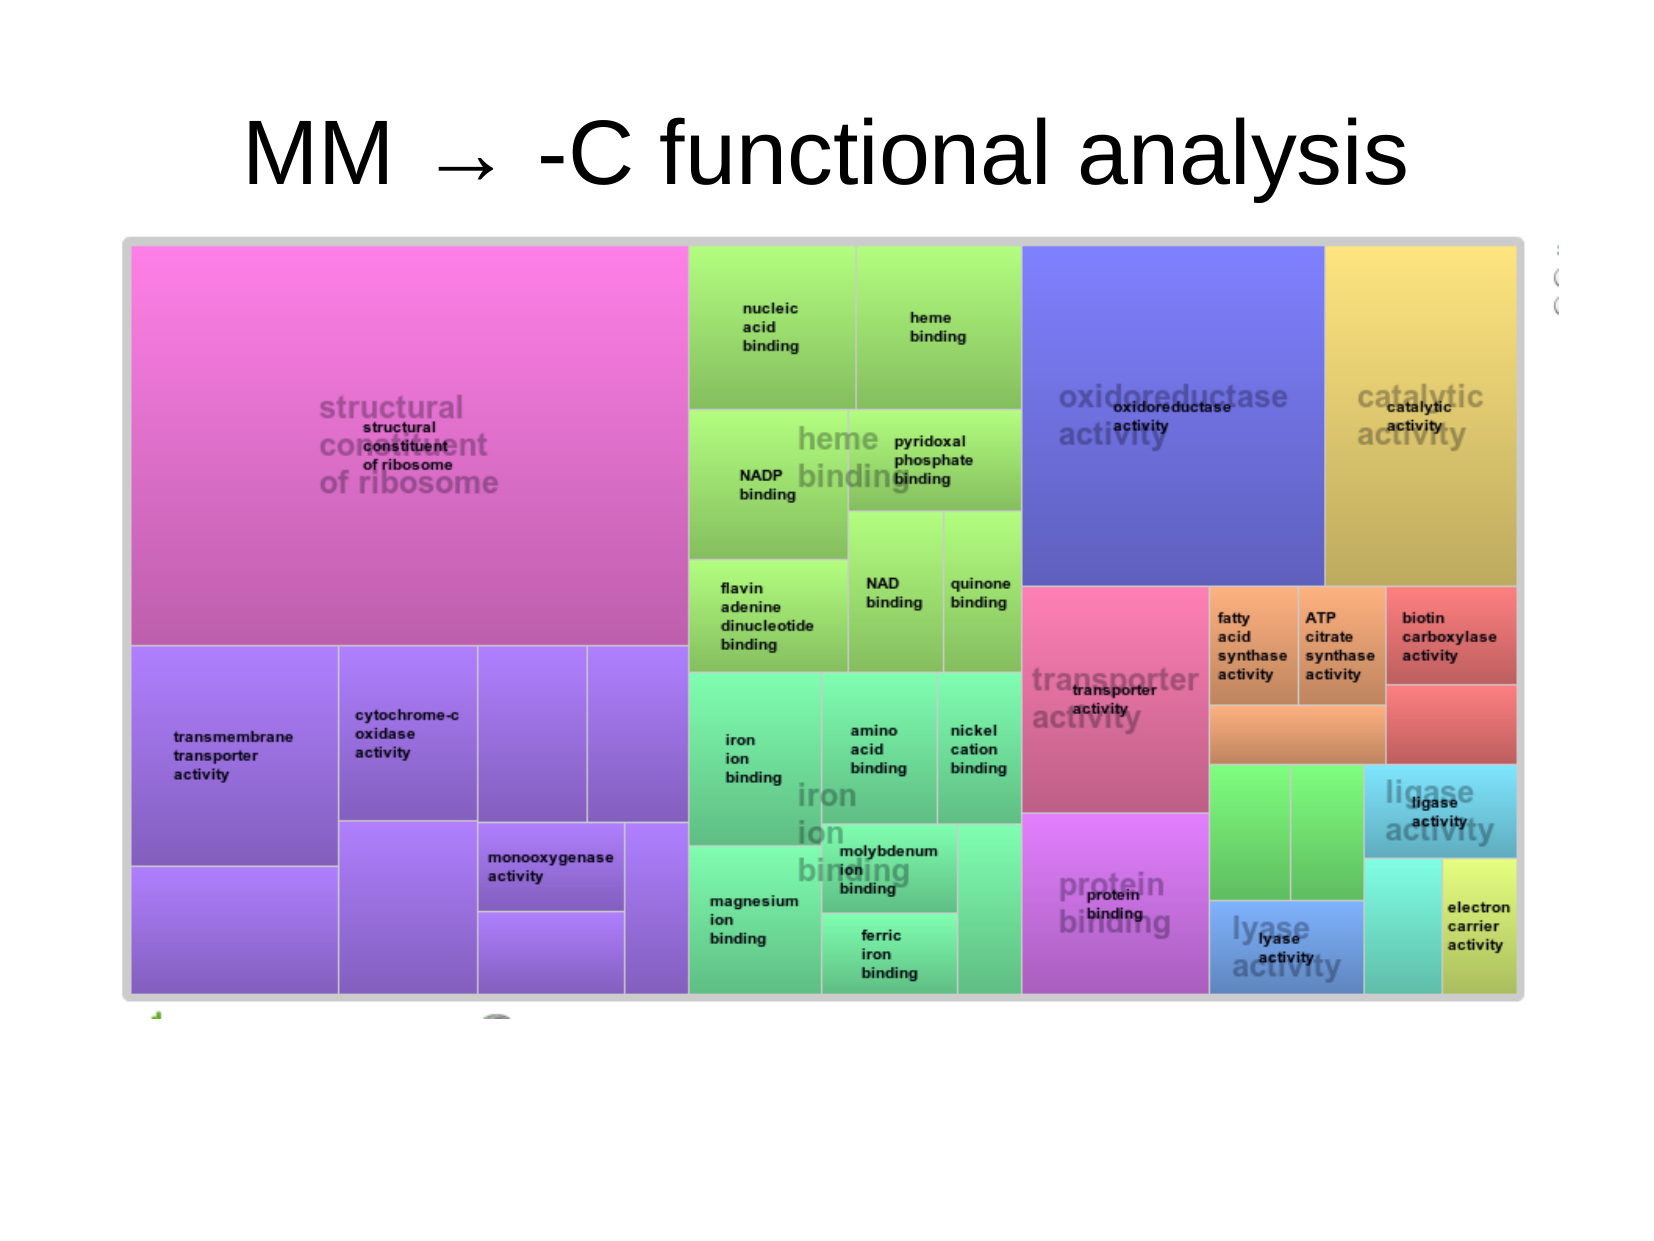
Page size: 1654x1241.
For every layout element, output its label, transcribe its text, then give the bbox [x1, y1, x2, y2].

picture [99, 223, 1559, 1019]
title MM → -C functional analysis [82, 49, 1571, 257]
